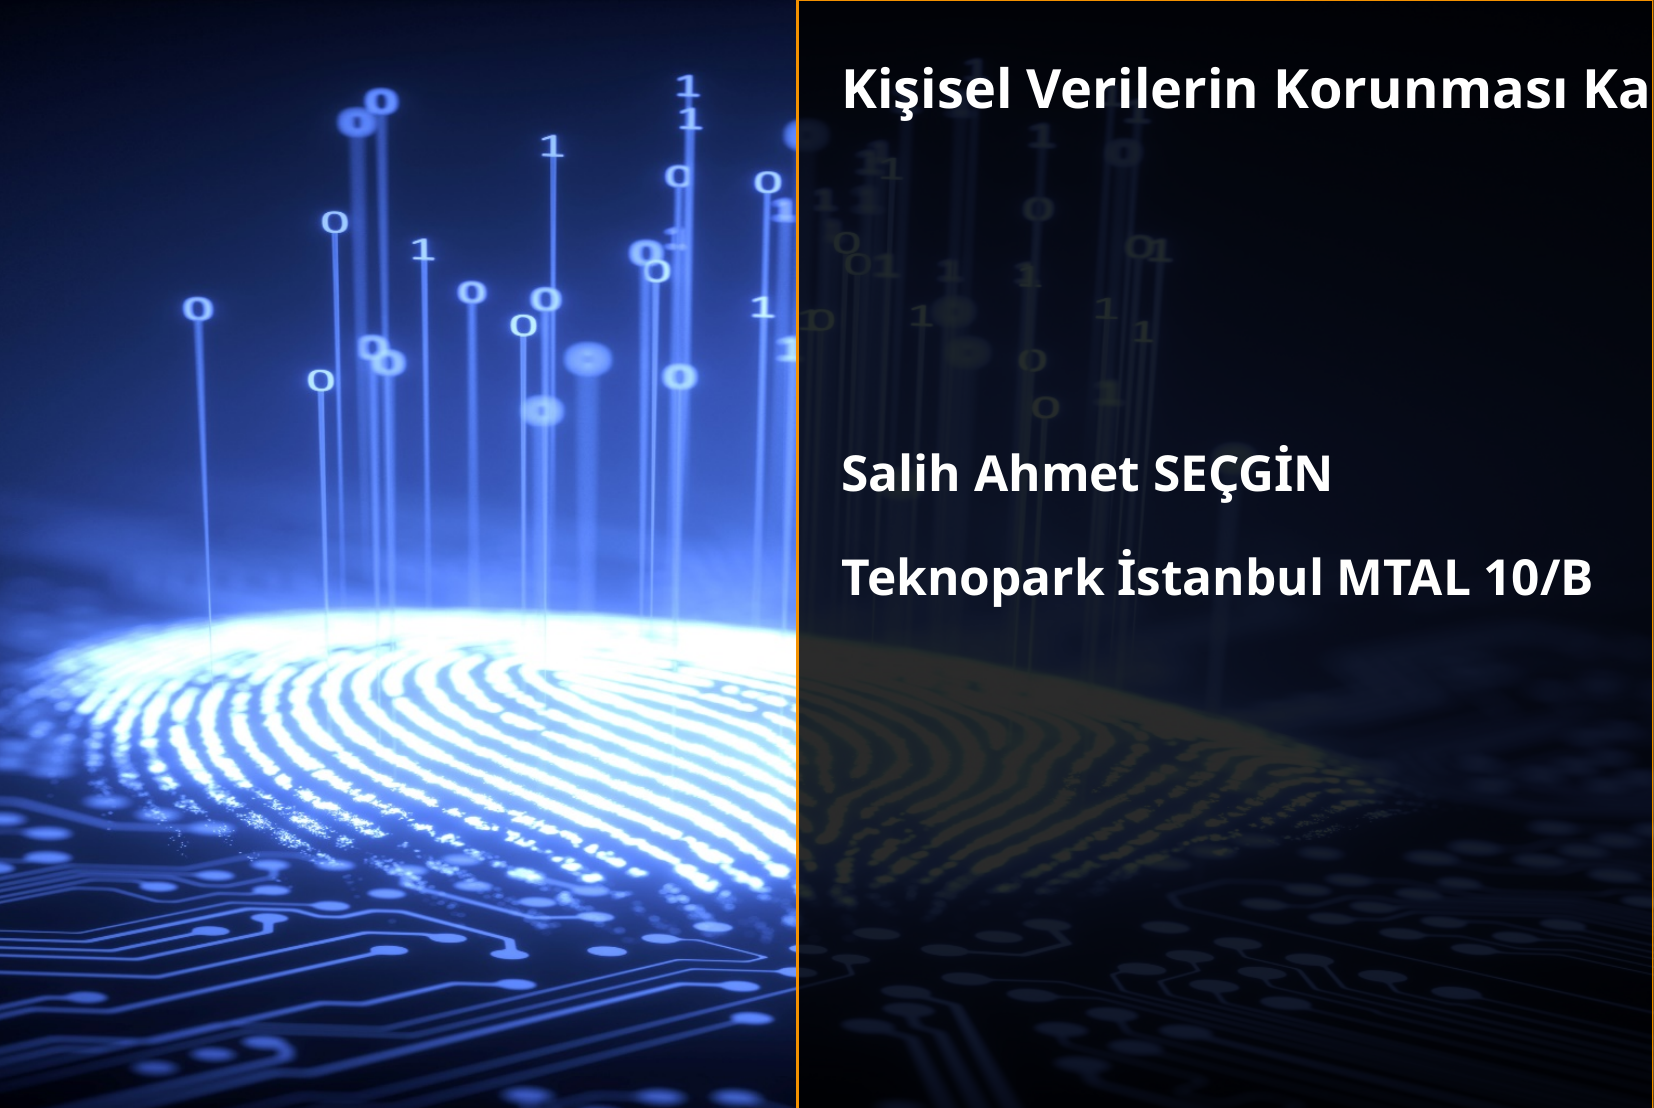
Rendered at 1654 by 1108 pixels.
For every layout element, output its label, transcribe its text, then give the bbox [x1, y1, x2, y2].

picture [0, 0, 797, 1108]
text_box Salih Ahmet SEÇGİN Teknopark İstanbul MTAL 10/B [826, 324, 1654, 621]
text_box Kişisel Verilerin Korunması Kanunu [835, 54, 1595, 121]
text_box [797, 0, 1654, 1108]
